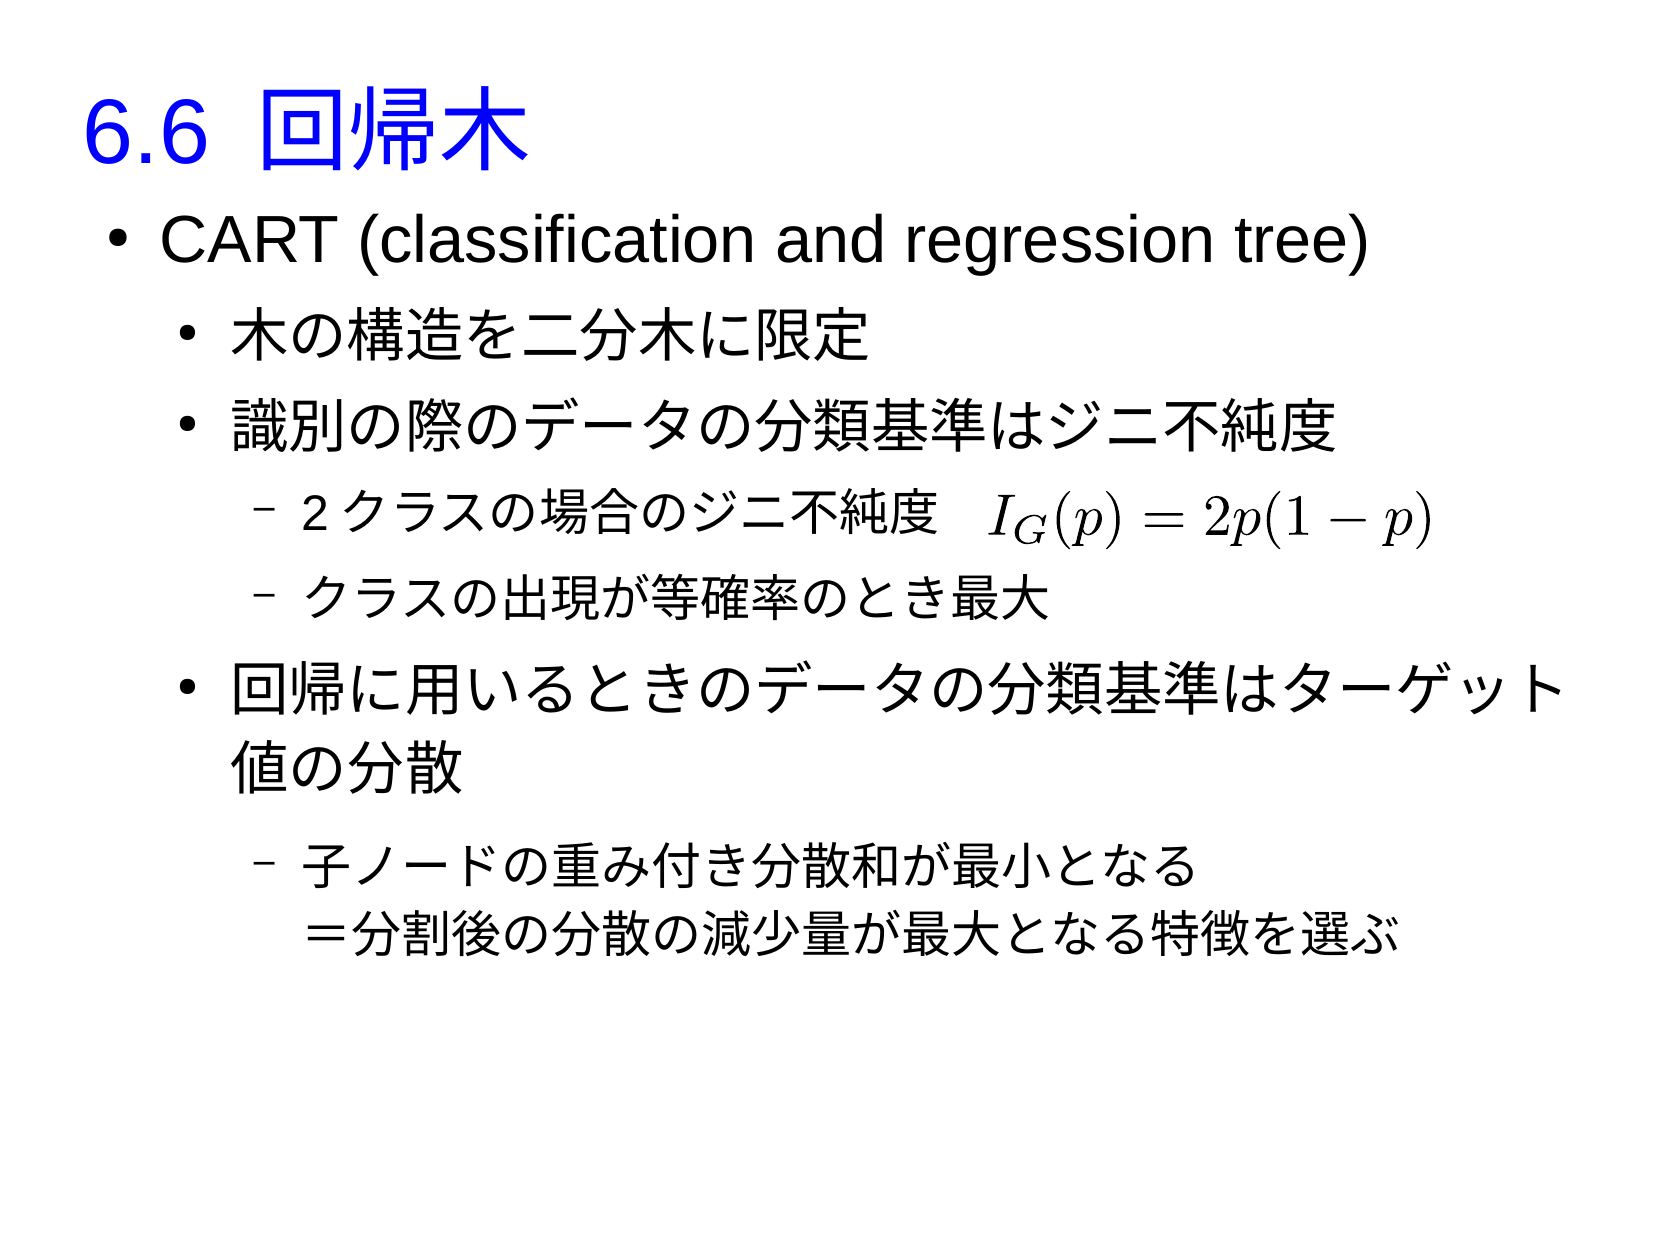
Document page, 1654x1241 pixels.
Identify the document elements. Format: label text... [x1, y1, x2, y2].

title 6.6 回帰木 [82, 49, 1571, 207]
text_box [986, 490, 1436, 550]
list CART (classification and regression tree) 木の構造を二分木に限定 識別の際のデータの分類基準はジニ不純度 2クラスの場合のジニ不純度 クラスの出現が等確率のとき最大 回帰に用いるときのデータの分類基準はターゲット値の分散 子ノードの重み付き分散和が最小となる ＝分割後の分散の減少量が最大となる特徴を選ぶ [88, 201, 1577, 1123]
